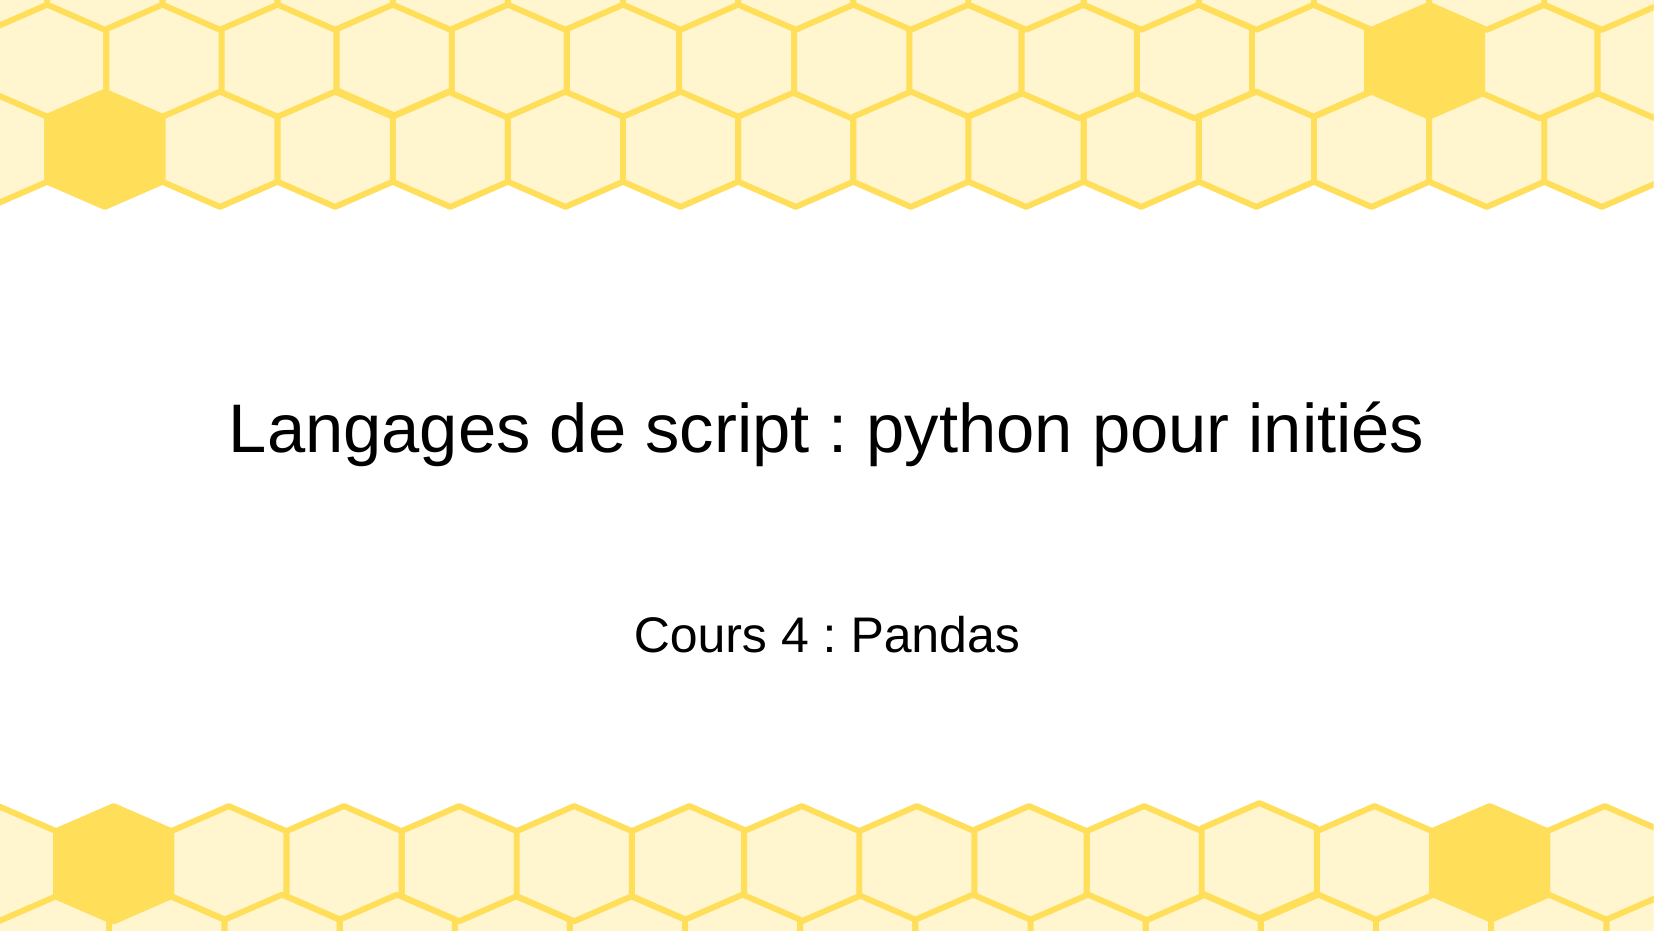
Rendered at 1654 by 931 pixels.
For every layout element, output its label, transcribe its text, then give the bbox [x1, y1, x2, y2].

subtitle Cours 4 : Pandas [88, 561, 1565, 709]
title Langages de script : python pour initiés [88, 324, 1565, 532]
